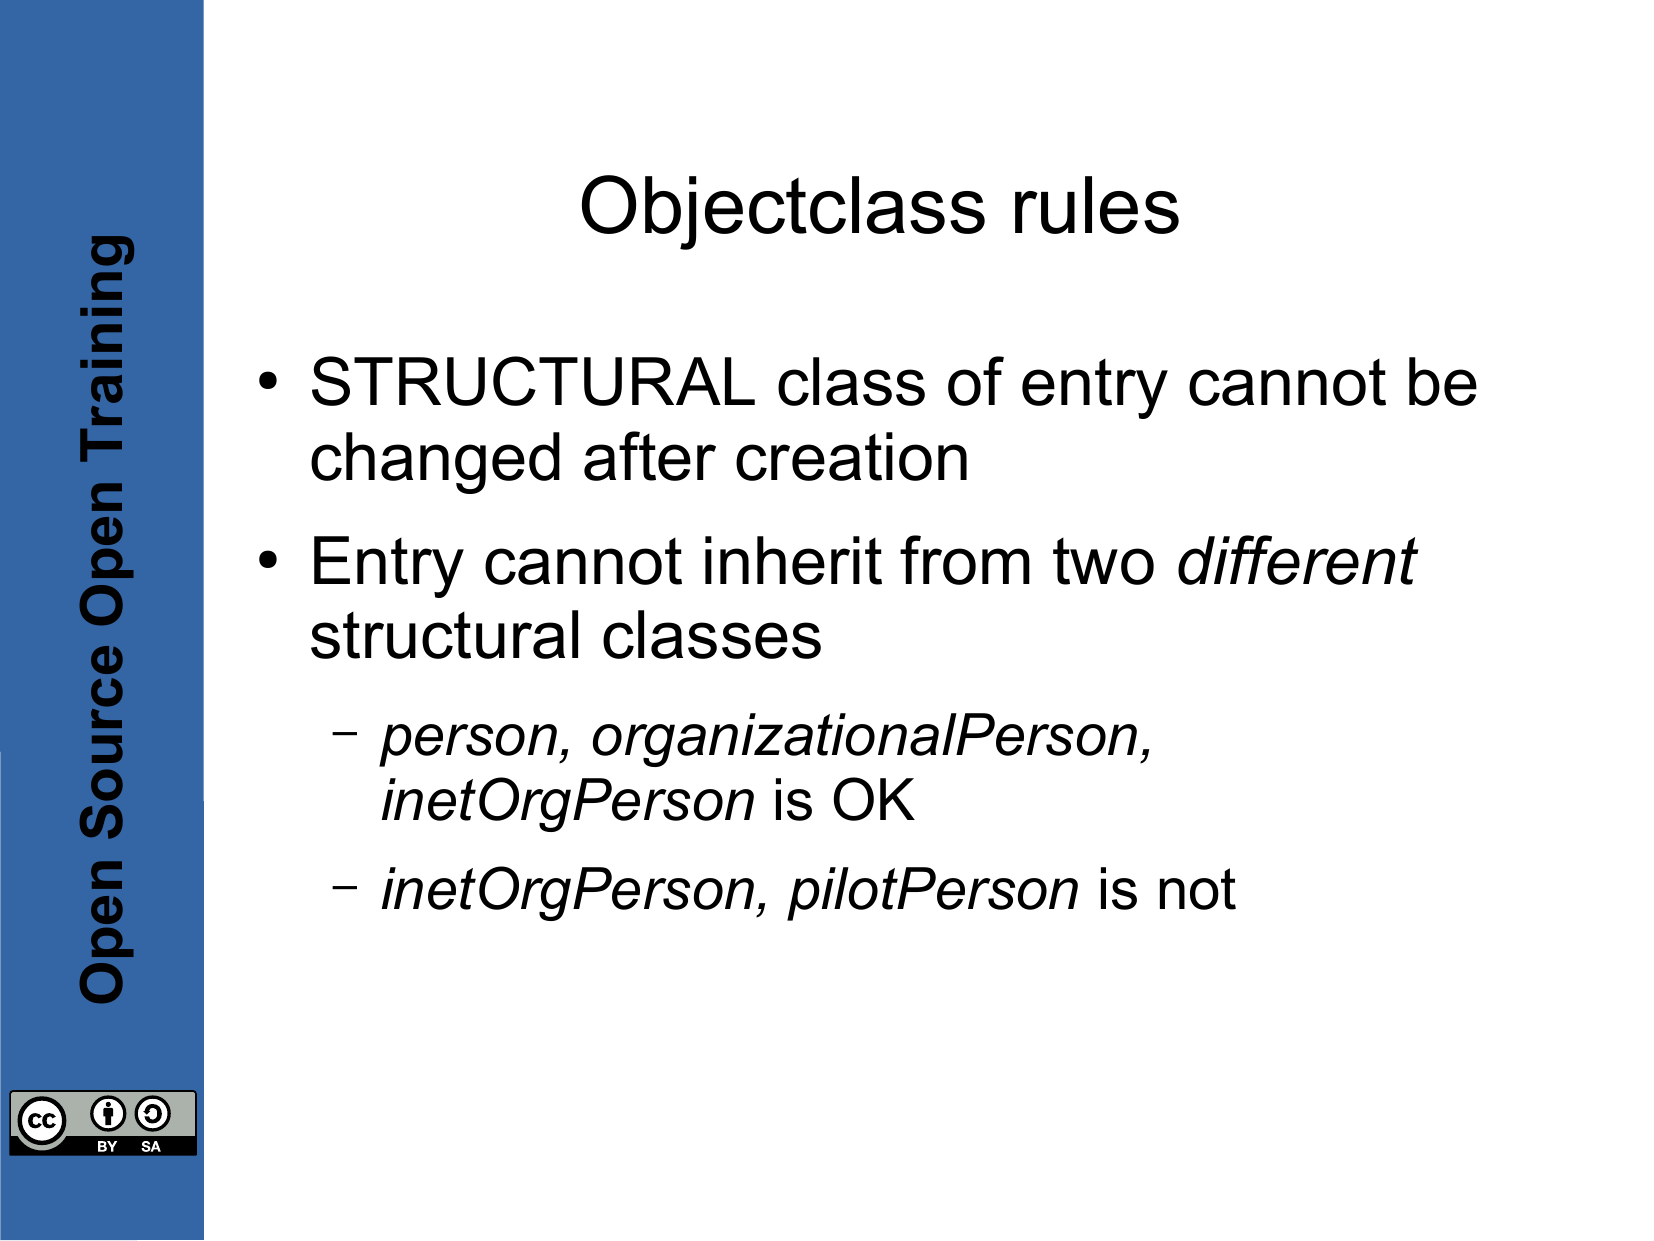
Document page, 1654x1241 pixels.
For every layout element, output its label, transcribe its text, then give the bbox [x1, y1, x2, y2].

list STRUCTURAL class of entry cannot be changed after creation Entry cannot inherit from two different structural classes person, organizationalPerson, inetOrgPerson is OK inetOrgPerson, pilotPerson is not [238, 344, 1534, 1127]
title Objectclass rules [227, 102, 1534, 311]
